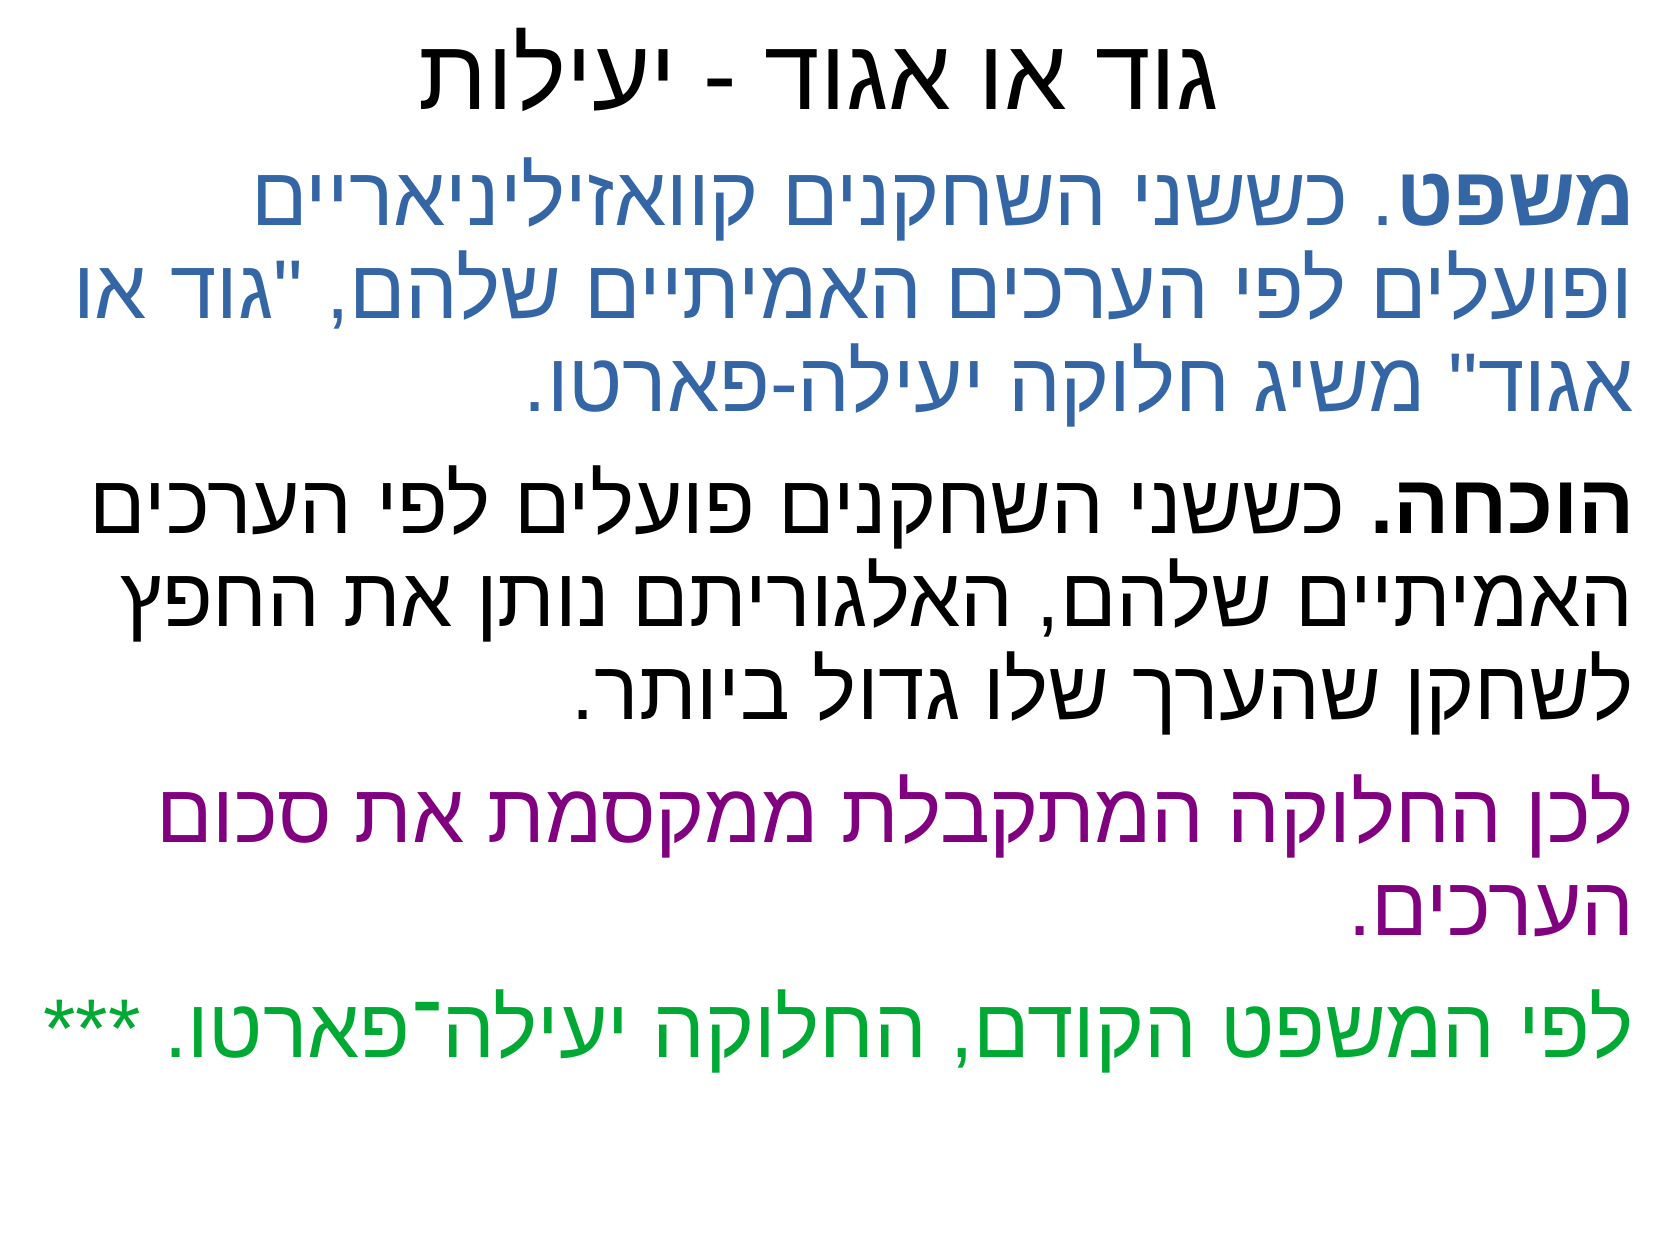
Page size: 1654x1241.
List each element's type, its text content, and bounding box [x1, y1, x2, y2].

list משפט. כששני השחקנים קוואזיליניאריים ופועלים לפי הערכים האמיתיים שלהם, "גוד או אגוד" משיג חלוקה יעילה-פארטו. הוכחה. כששני השחקנים פועלים לפי הערכים האמיתיים שלהם, האלגוריתם נותן את החפץ לשחקן שהערך שלו גדול ביותר. לכן החלוקה המתקבלת ממקסמת את סכום הערכים. לפי המשפט הקודם, החלוקה יעילה־פארטו. *** [15, 151, 1636, 1195]
title גוד או אגוד - יעילות [0, 0, 1654, 151]
